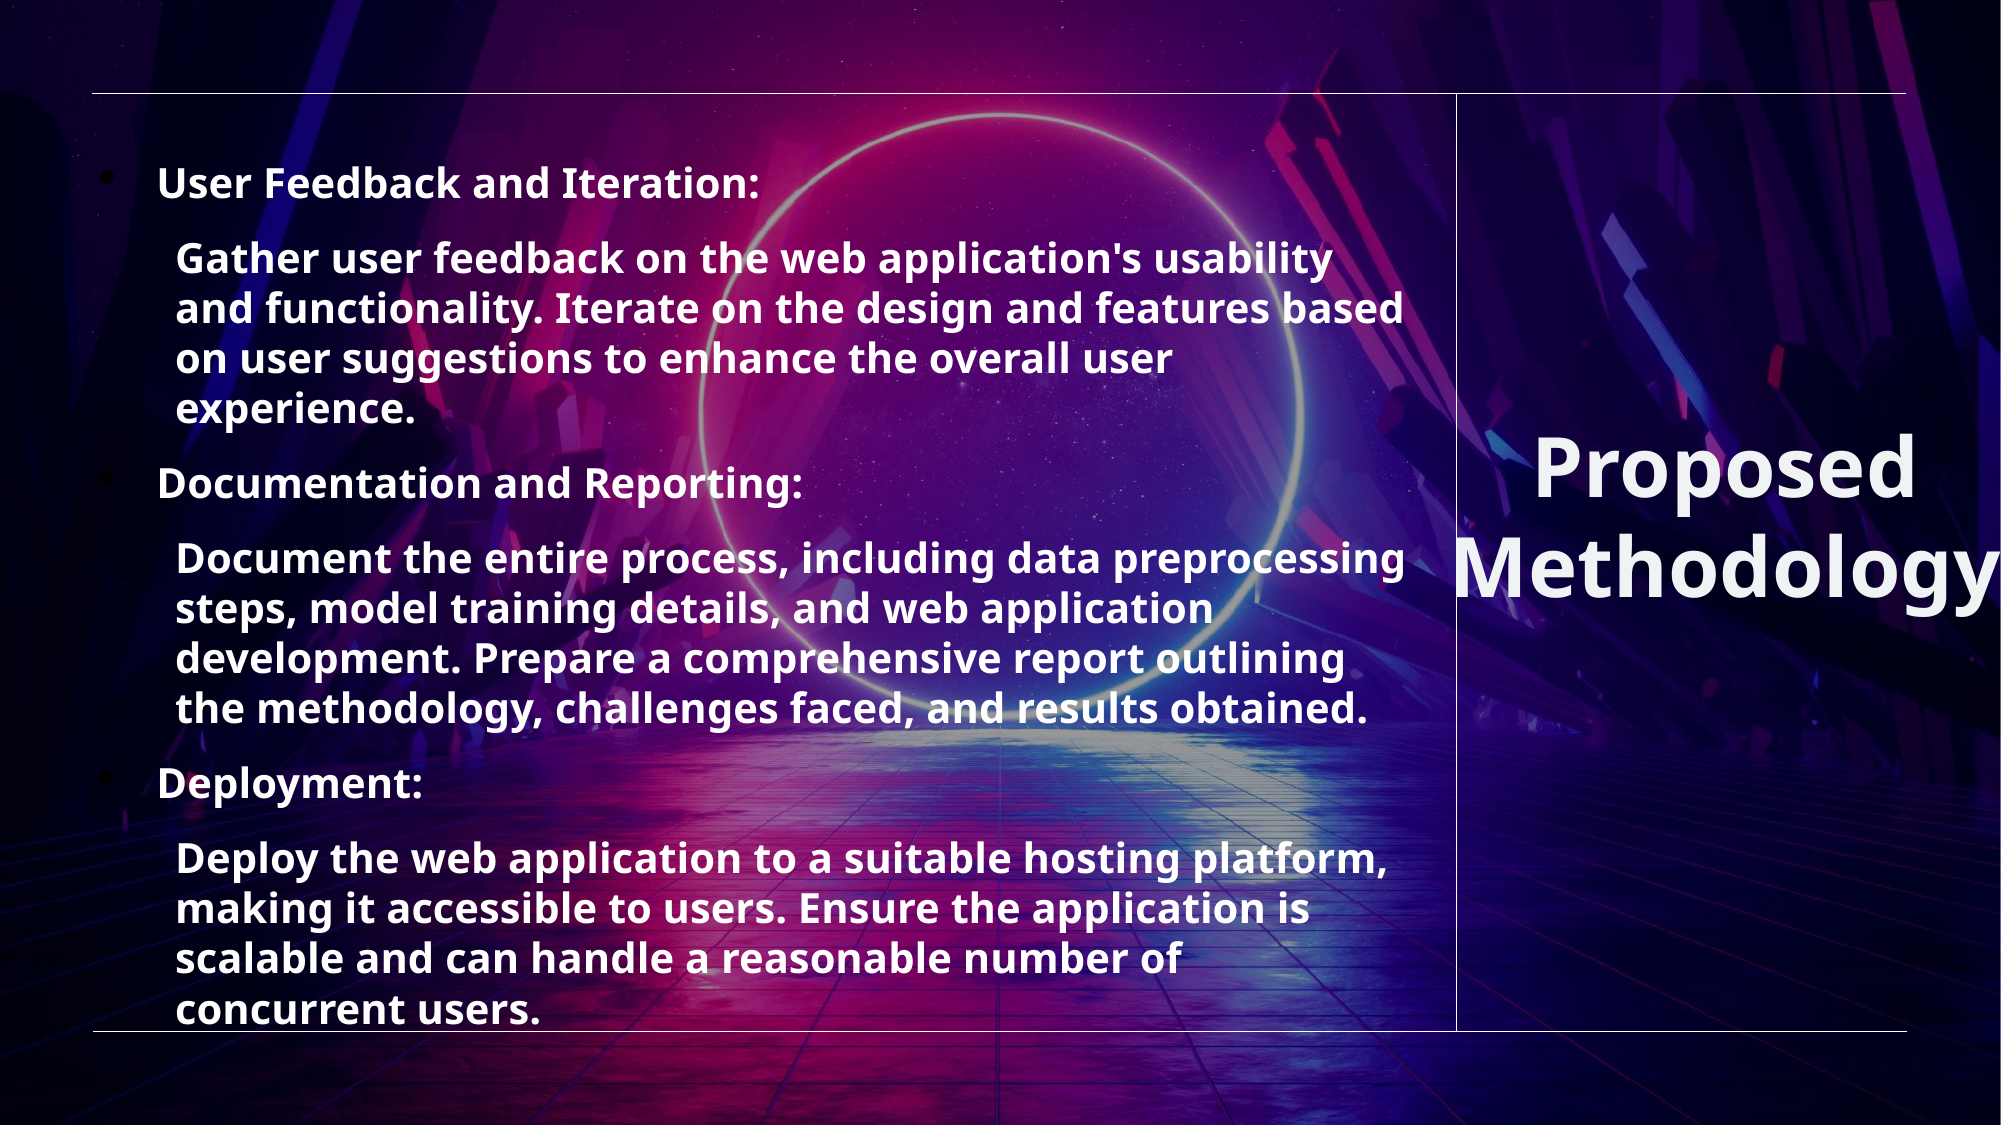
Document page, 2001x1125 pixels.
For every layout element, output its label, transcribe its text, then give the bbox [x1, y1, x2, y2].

text_box Proposed Methodology [1426, 407, 2000, 625]
text_box User Feedback and Iteration: Gather user feedback on the web application's usability and functionality. Iterate on the design and features based on user suggestions to enhance the overall user experience. Documentation and Reporting: Document the entire process, including data preprocessing steps, model training details, and web application development. Prepare a comprehensive report outlining the methodology, challenges faced, and results obtained. Deployment: Deploy the web application to a suitable hosting platform, making it accessible to users. Ensure the application is scalable and can handle a reasonable number of concurrent users. [85, 149, 1426, 998]
picture [0, 0, 2000, 1125]
